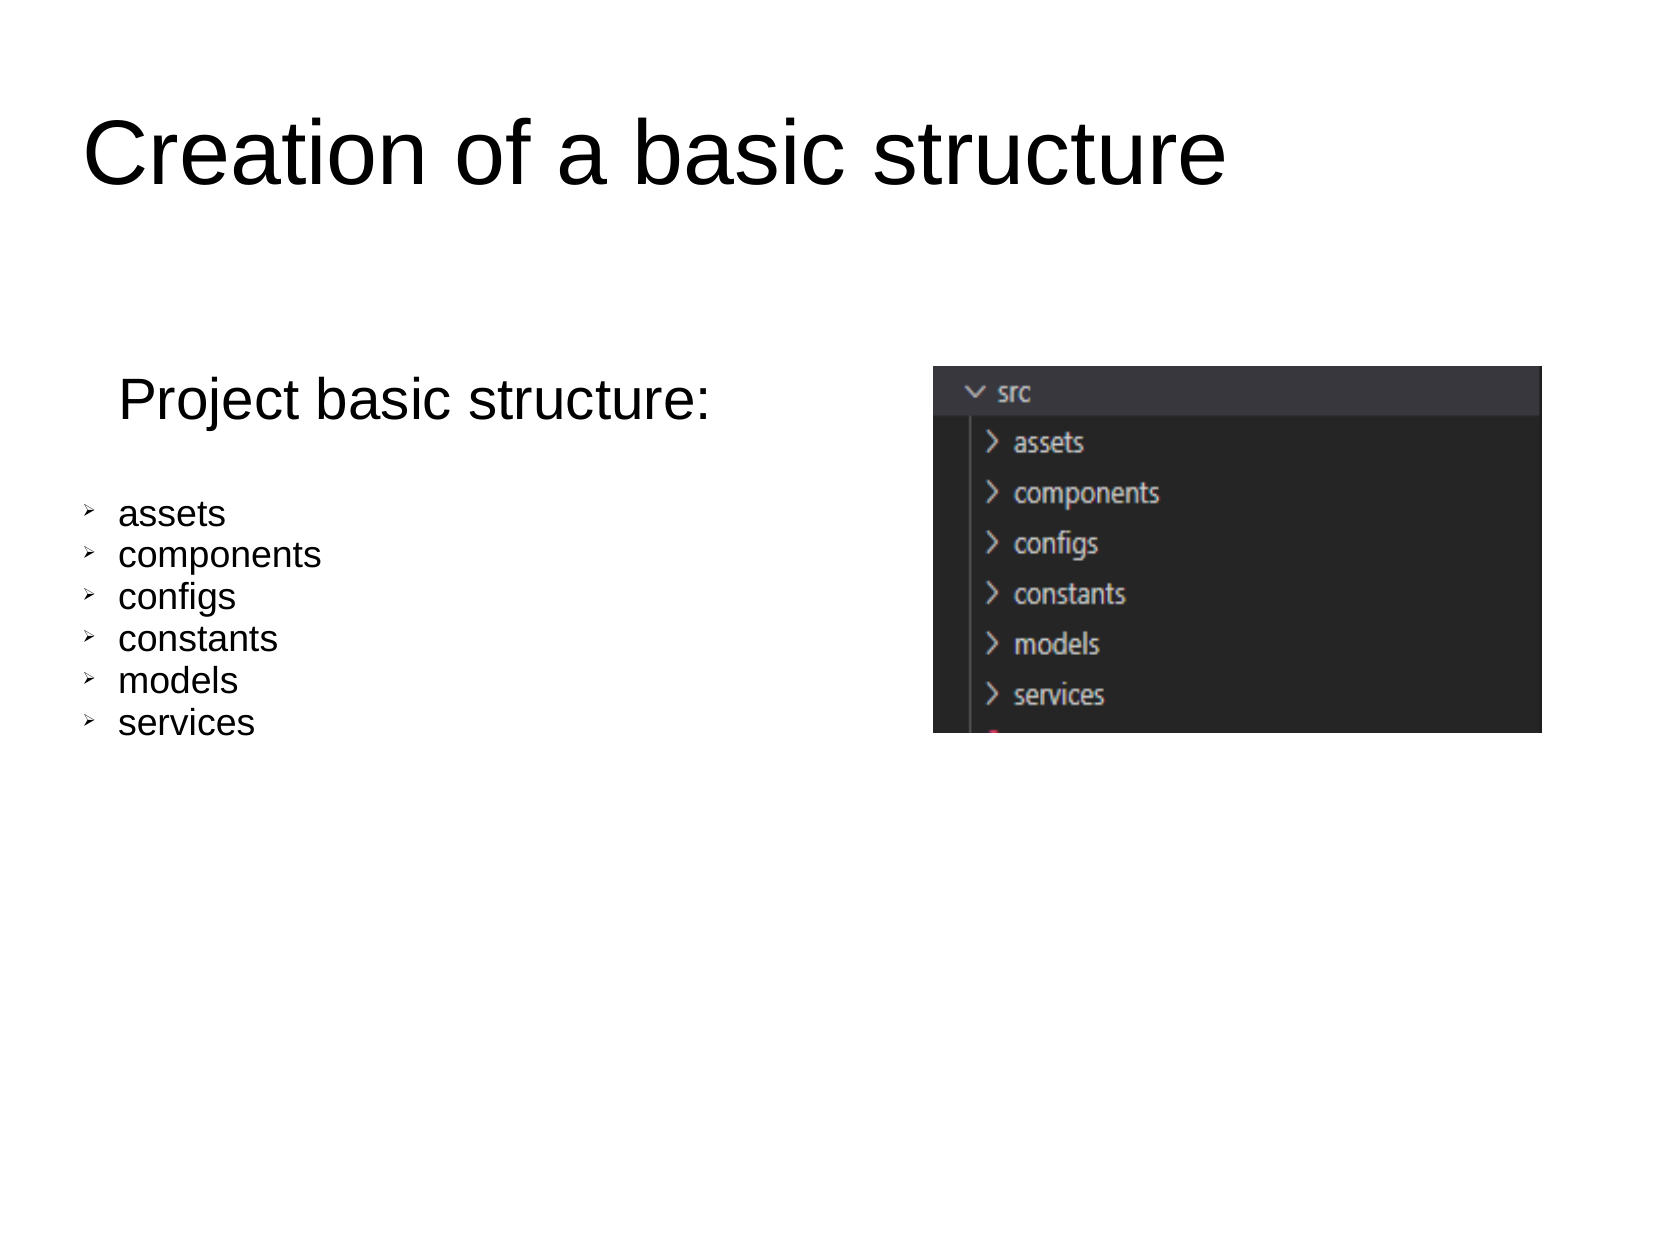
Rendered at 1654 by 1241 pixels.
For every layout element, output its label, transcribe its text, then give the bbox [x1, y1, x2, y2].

subtitle Project basic structure: assets components configs constants models services [82, 224, 1571, 886]
title Creation of a basic structure [82, 49, 1571, 224]
picture [933, 366, 1542, 733]
